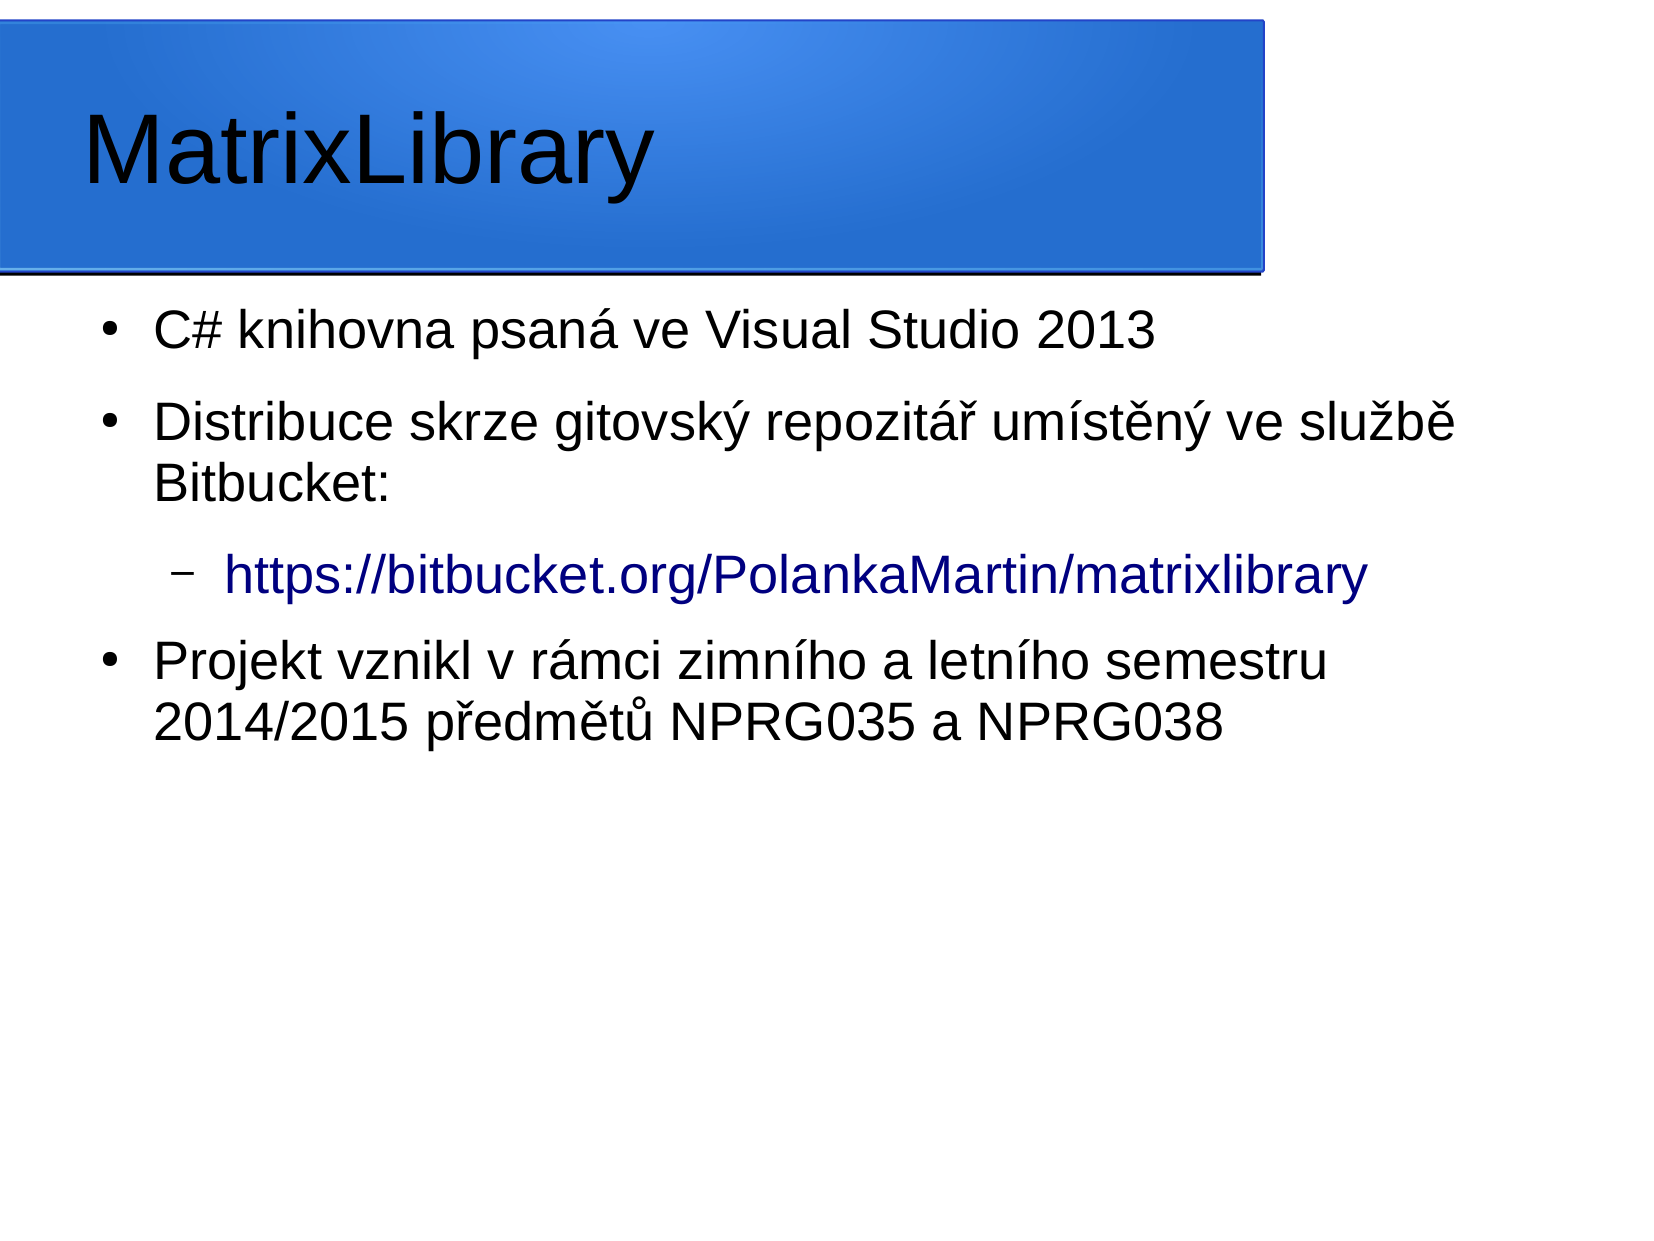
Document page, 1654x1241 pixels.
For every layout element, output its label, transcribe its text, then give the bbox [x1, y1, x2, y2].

list C# knihovna psaná ve Visual Studio 2013 Distribuce skrze gitovský repozitář umístěný ve službě Bitbucket: https://bitbucket.org/PolankaMartin/matrixlibrary Projekt vznikl v rámci zimního a letního semestru 2014/2015 předmětů NPRG035 a NPRG038 [82, 299, 1571, 1019]
title MatrixLibrary [82, 47, 1235, 252]
